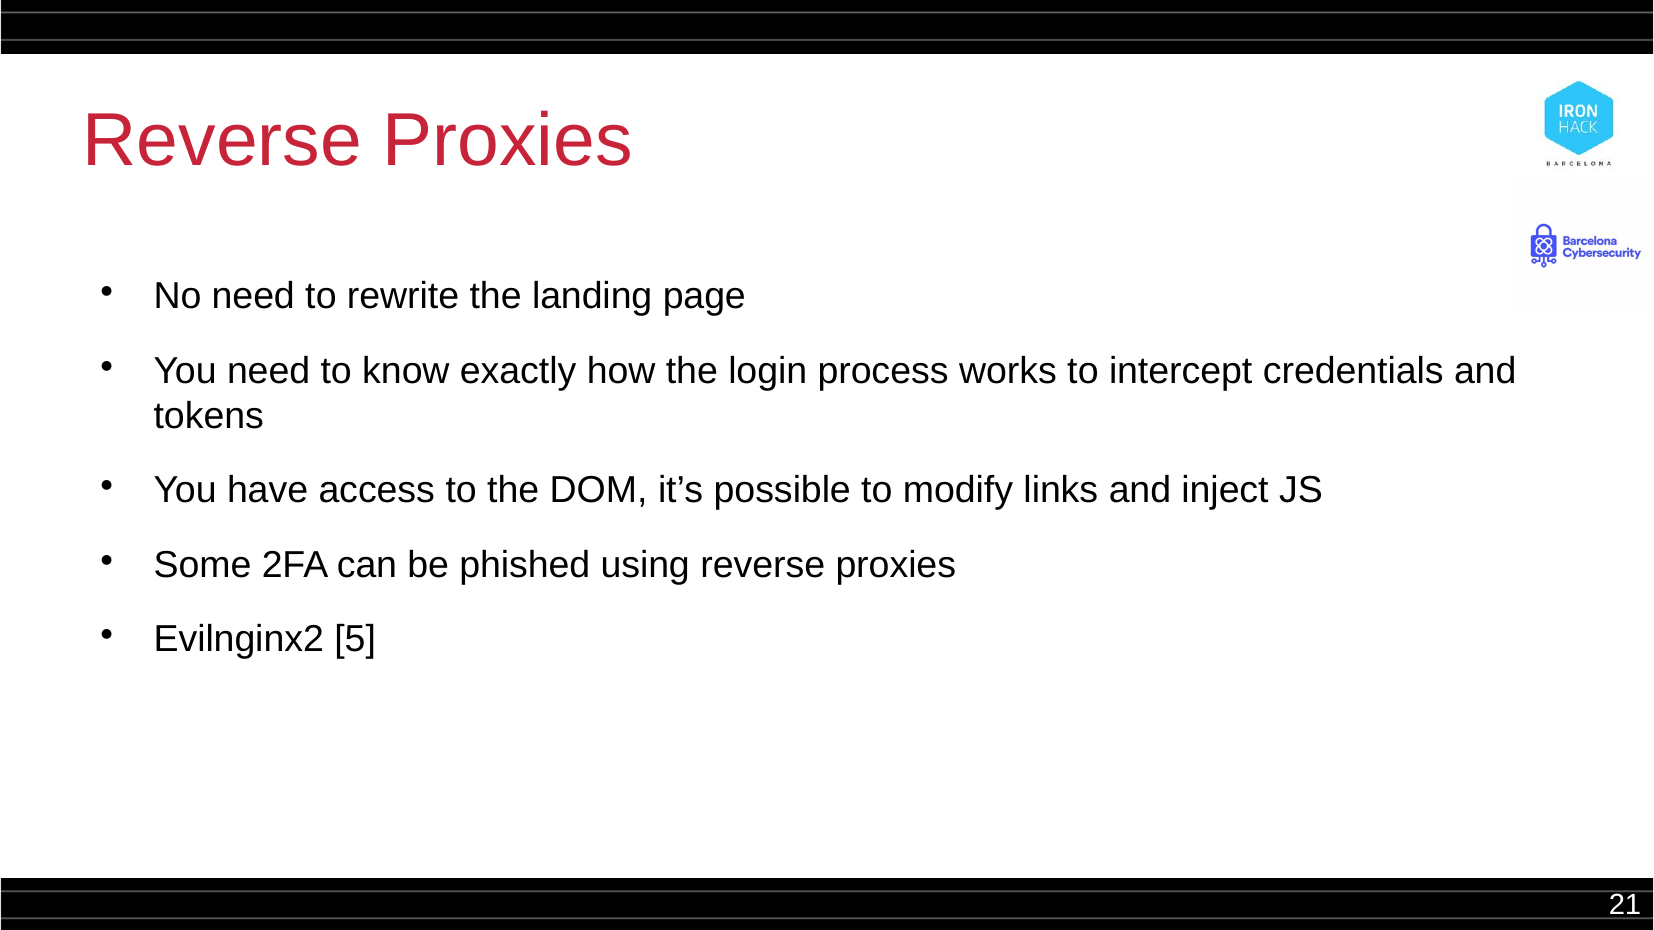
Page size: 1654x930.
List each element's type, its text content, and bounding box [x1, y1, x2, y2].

picture [1514, 67, 1650, 315]
text_box No need to rewrite the landing page You need to know exactly how the login process works to intercept credentials and tokens You have access to the DOM, it’s possible to modify links and inject JS Some 2FA can be phished using reverse proxies Evilnginx2 [5] [82, 271, 1571, 757]
picture [0, 878, 1654, 930]
text_box Reverse Proxies [82, 57, 1571, 213]
picture [0, 0, 1654, 54]
